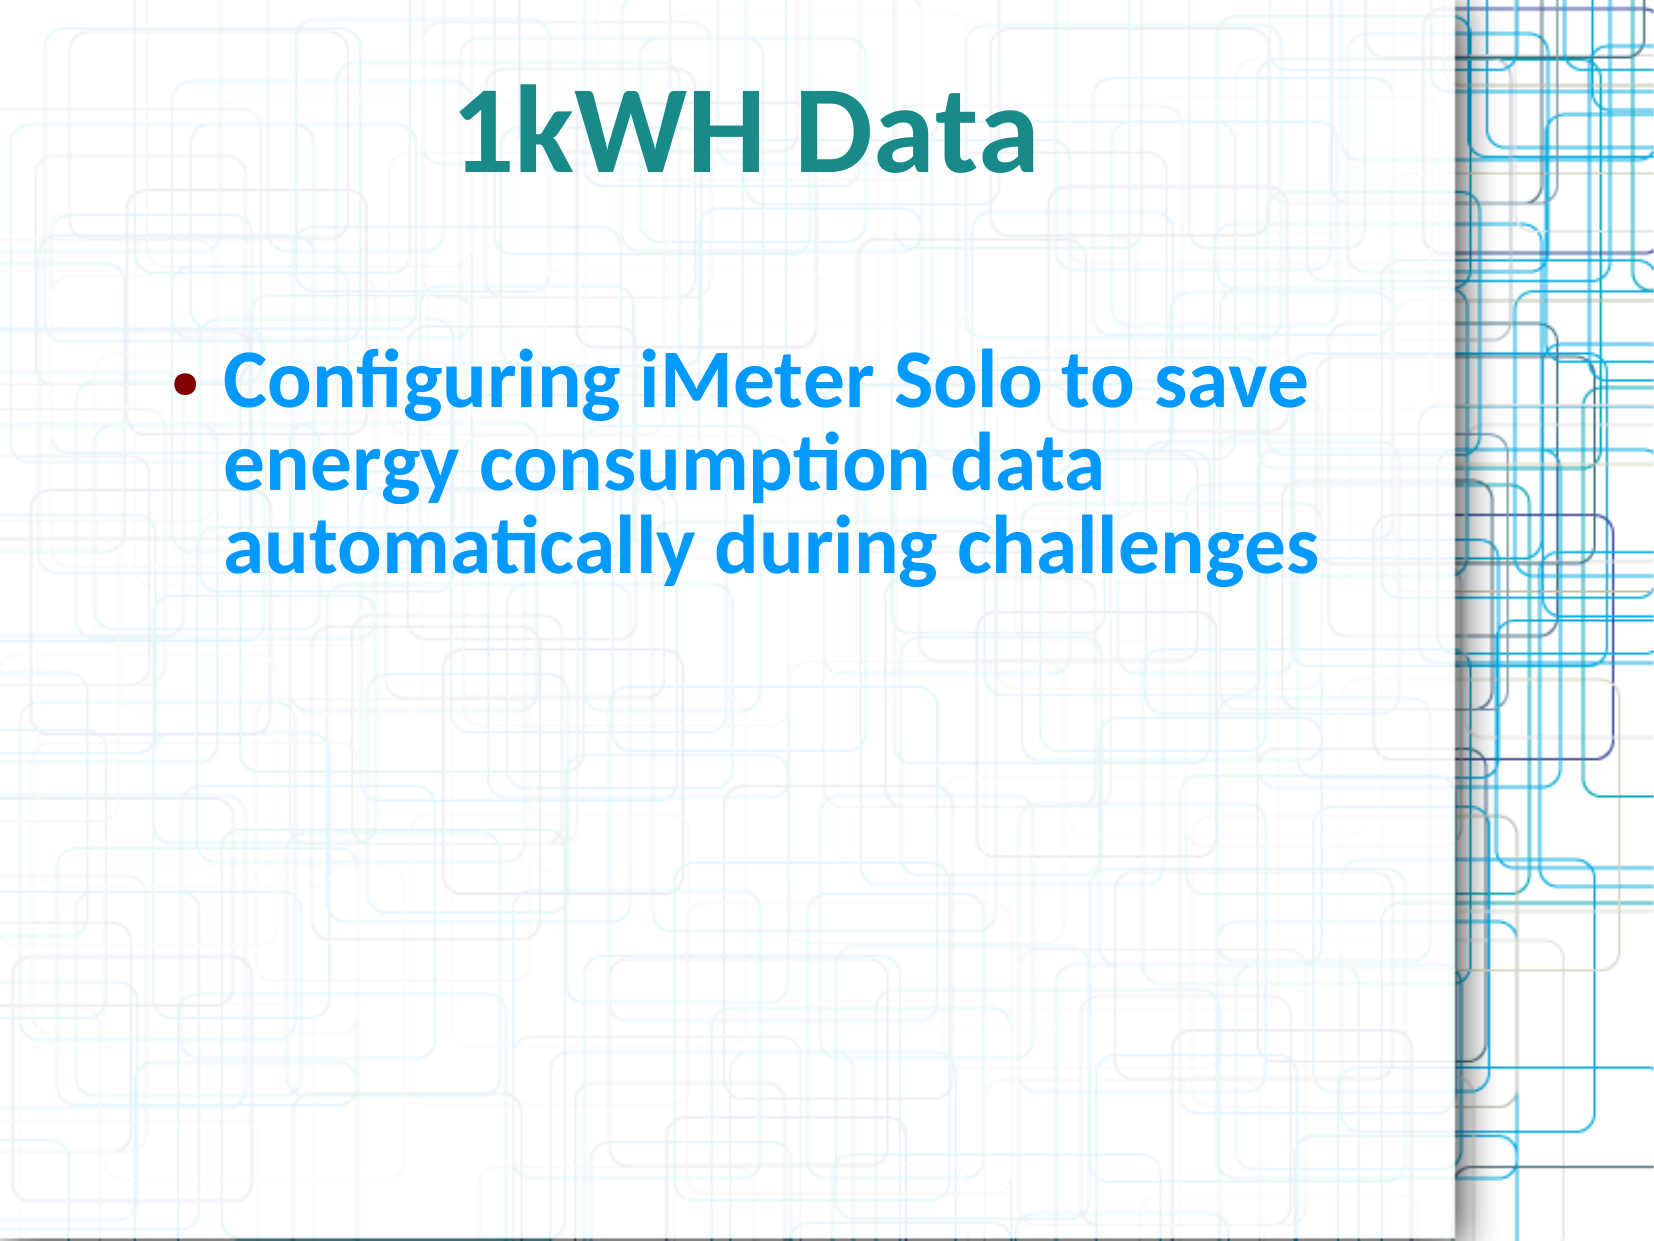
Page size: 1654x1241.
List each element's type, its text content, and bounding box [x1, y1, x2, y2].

title 1kWH Data [66, 37, 1426, 245]
list Configuring iMeter Solo to save energy consumption data automatically during challenges [152, 344, 1534, 1127]
picture [0, 0, 1654, 1241]
